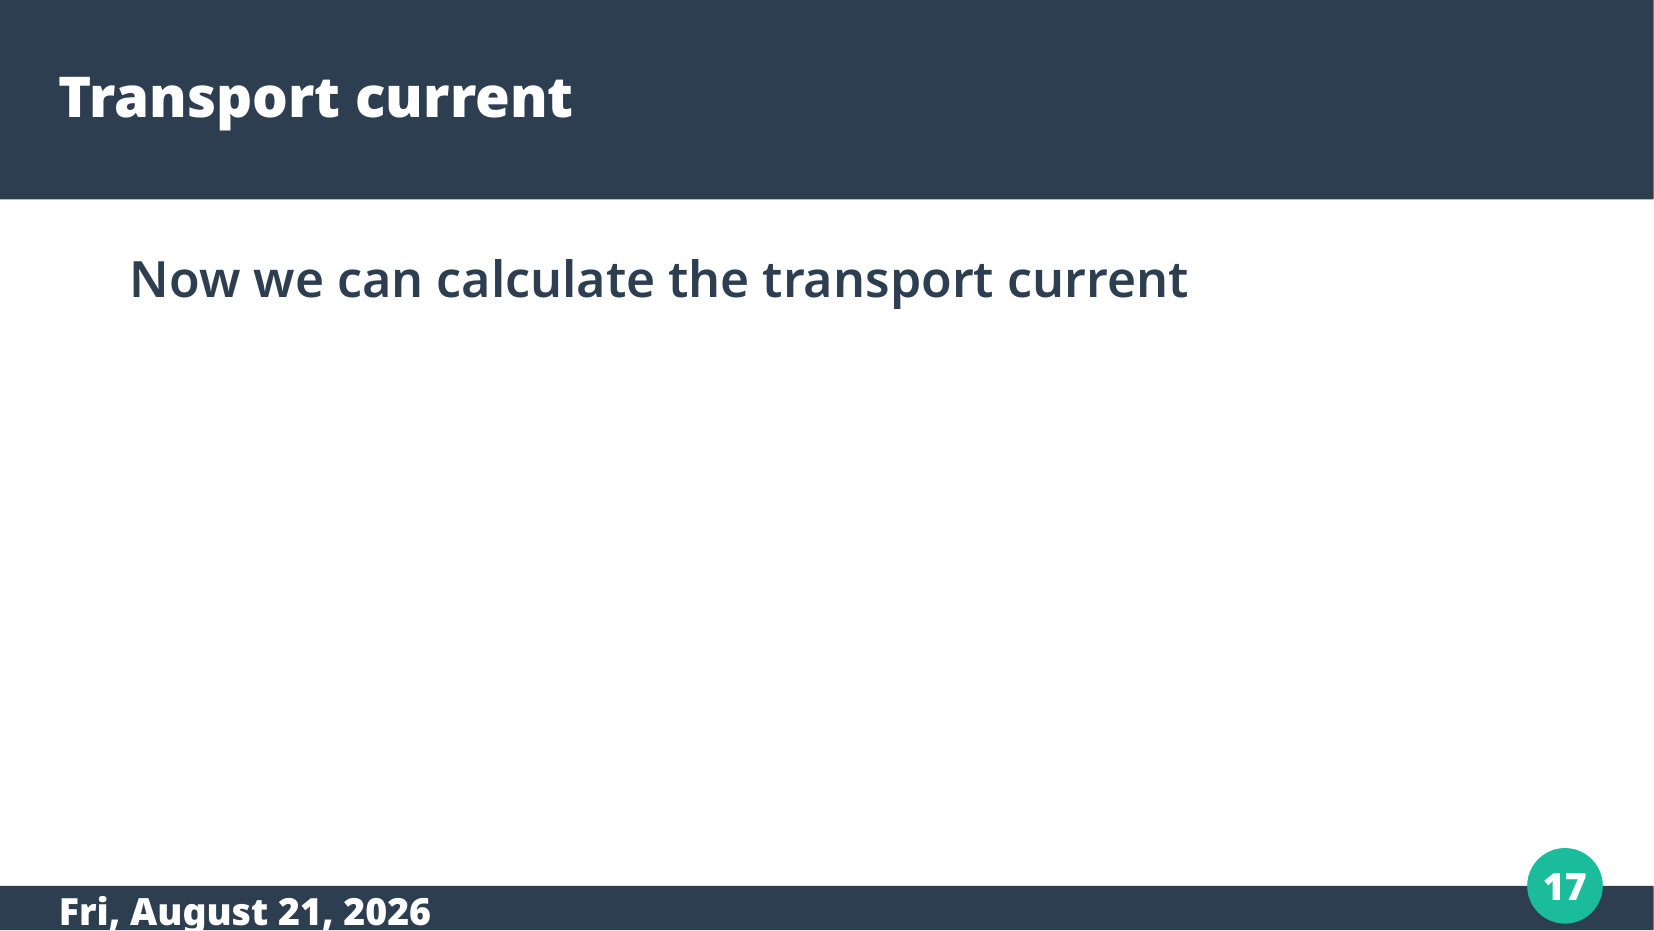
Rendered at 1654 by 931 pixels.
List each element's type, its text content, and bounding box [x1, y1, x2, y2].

list Now we can calculate the transport current [59, 243, 1595, 540]
title Transport current [59, 37, 1595, 155]
